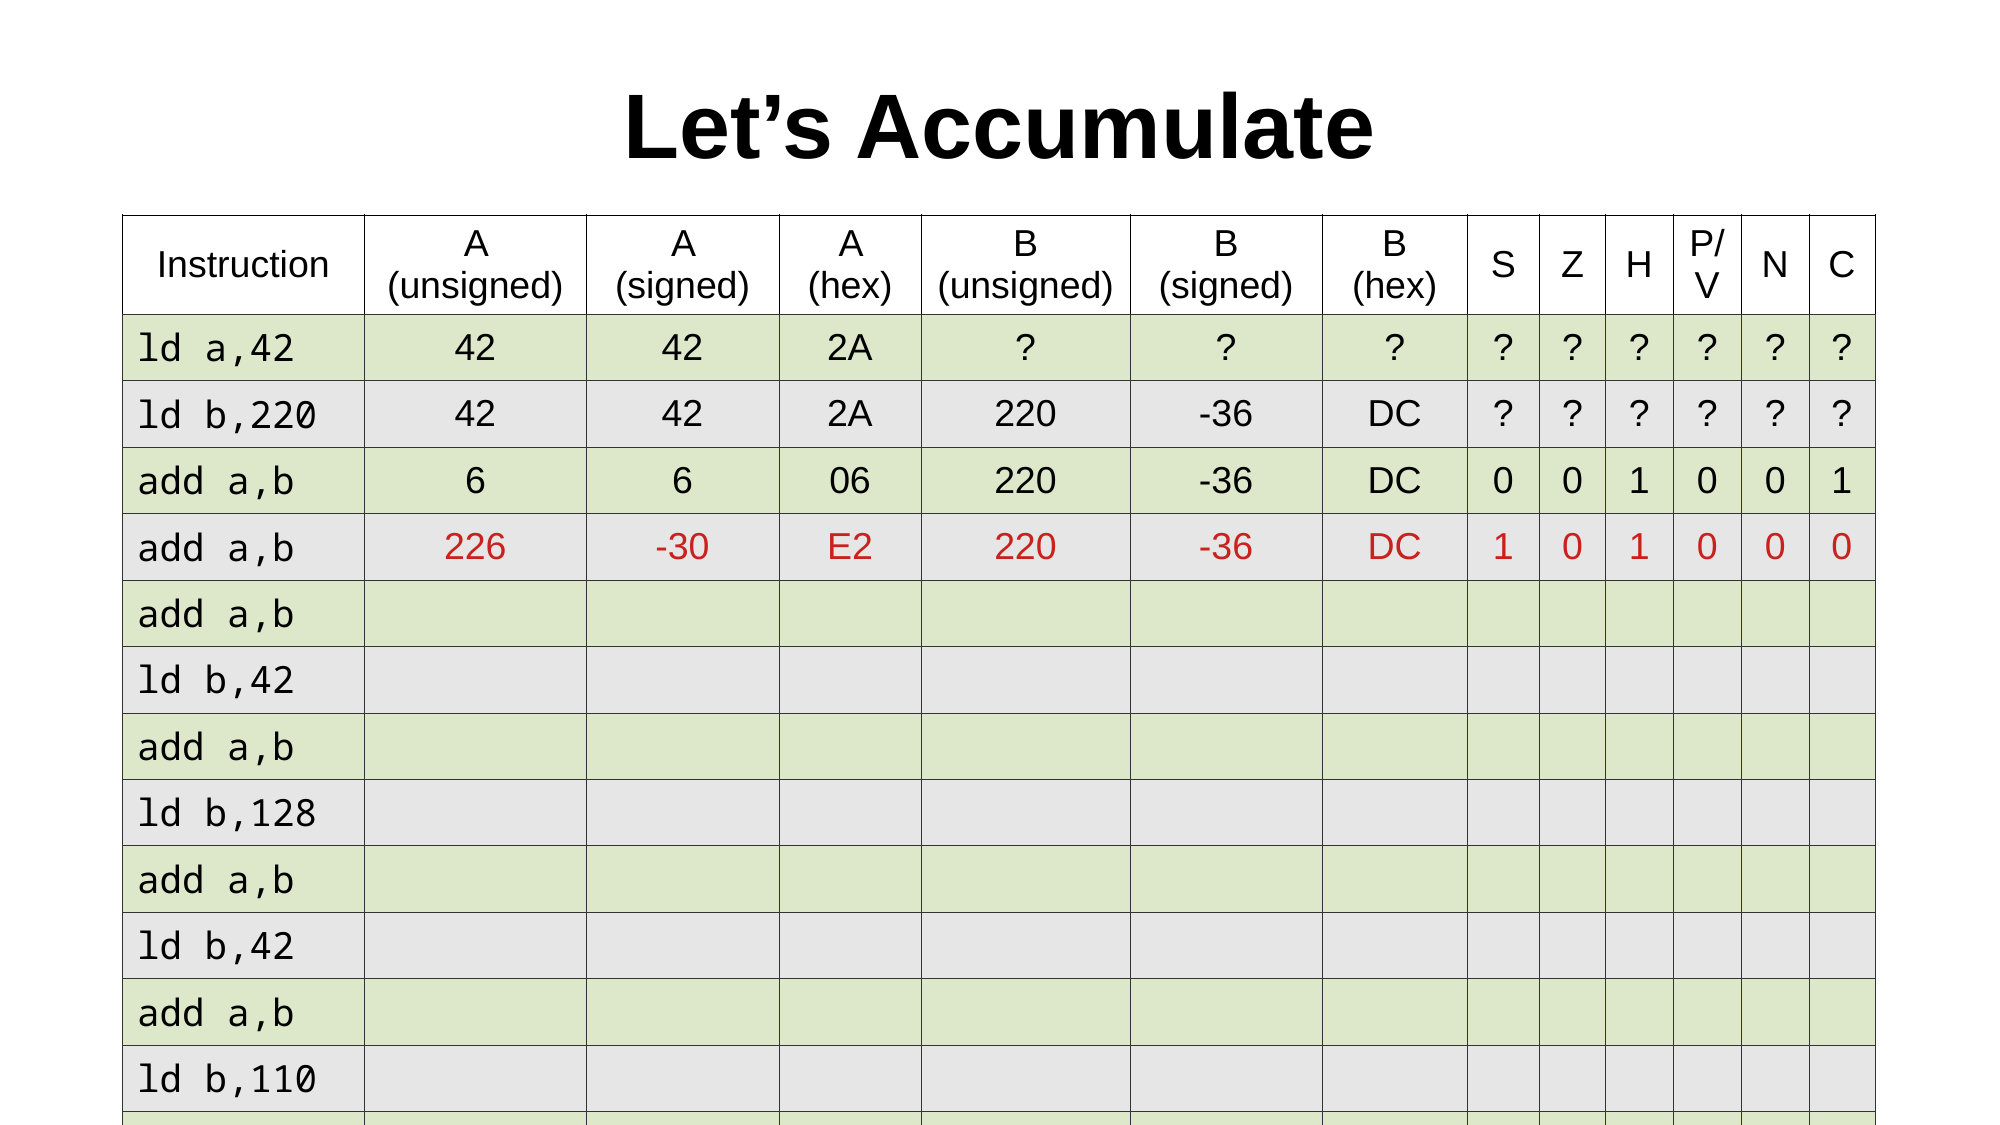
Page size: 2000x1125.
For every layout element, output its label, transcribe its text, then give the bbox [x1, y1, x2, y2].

table_cell [1323, 846, 1467, 912]
table_header P/V [1674, 216, 1741, 314]
table_cell [1810, 1112, 1875, 1125]
table_header A (signed) [587, 216, 779, 314]
table_cell [780, 846, 921, 912]
table_cell [1674, 1046, 1741, 1111]
table_cell [1323, 581, 1467, 646]
table_header Instruction [123, 216, 364, 314]
table_cell ? [1131, 315, 1322, 380]
table_cell 0 [1742, 448, 1809, 513]
table_cell [587, 780, 779, 845]
table_cell [1323, 1046, 1467, 1111]
table_cell add a,b [123, 514, 364, 580]
table_cell [1742, 979, 1809, 1045]
table_cell ? [1810, 381, 1875, 447]
table_cell [1674, 714, 1741, 779]
table_cell [587, 979, 779, 1045]
table_cell [922, 780, 1130, 845]
table_cell 1 [1606, 448, 1673, 513]
table_header B (signed) [1131, 216, 1322, 314]
table_header B (hex) [1323, 216, 1467, 314]
table_cell [1606, 1112, 1673, 1125]
table_cell [1468, 979, 1539, 1045]
table_cell ? [1742, 315, 1809, 380]
table_cell [1540, 979, 1605, 1045]
table_cell [1674, 913, 1741, 978]
table_cell [1606, 1046, 1673, 1111]
table_cell [780, 913, 921, 978]
table_cell 226 [365, 514, 586, 580]
table_cell [1468, 1046, 1539, 1111]
table_cell [1131, 979, 1322, 1045]
table_cell [1323, 913, 1467, 978]
table_cell [1606, 647, 1673, 713]
table_header Z [1540, 216, 1605, 314]
table_cell [1606, 714, 1673, 779]
table_cell [1468, 647, 1539, 713]
table_cell [1468, 714, 1539, 779]
table_cell [1540, 1046, 1605, 1111]
table_cell add a,b [123, 714, 364, 779]
table_cell [1606, 913, 1673, 978]
table_cell [1540, 714, 1605, 779]
table_cell [1540, 846, 1605, 912]
table_cell [1468, 1112, 1539, 1125]
table_cell 1 [1810, 448, 1875, 513]
table_cell 42 [365, 381, 586, 447]
table_cell 220 [922, 381, 1130, 447]
table_cell 06 [780, 448, 921, 513]
table_cell [1323, 780, 1467, 845]
table_header S [1468, 216, 1539, 314]
table_cell [1323, 647, 1467, 713]
table_cell [922, 1112, 1130, 1125]
table_cell [1606, 979, 1673, 1045]
table_header C [1810, 216, 1875, 314]
table_cell [587, 846, 779, 912]
table_cell DC [1323, 514, 1467, 580]
table_cell 220 [922, 514, 1130, 580]
table_cell 6 [365, 448, 586, 513]
table_cell [1810, 780, 1875, 845]
table_cell [1131, 846, 1322, 912]
table_cell ? [922, 315, 1130, 380]
table_cell [1540, 647, 1605, 713]
table_cell [1323, 979, 1467, 1045]
table_cell 6 [587, 448, 779, 513]
table_header H [1606, 216, 1673, 314]
table_cell [1810, 647, 1875, 713]
table_cell ? [1606, 315, 1673, 380]
table_cell ld b,220 [123, 381, 364, 447]
table_cell ? [1468, 381, 1539, 447]
table_cell [1742, 1046, 1809, 1111]
table_cell ? [1540, 315, 1605, 380]
table_cell ld b,42 [123, 913, 364, 978]
table_cell [1468, 913, 1539, 978]
table_cell [1131, 913, 1322, 978]
table_cell add a,b [123, 846, 364, 912]
table_cell -36 [1131, 514, 1322, 580]
table_cell [1674, 1112, 1741, 1125]
table_cell [1540, 1112, 1605, 1125]
table_cell 0 [1674, 514, 1741, 580]
table_cell [1742, 846, 1809, 912]
table_cell 1 [1606, 514, 1673, 580]
table_cell [1742, 1112, 1809, 1125]
table_cell ld b,128 [123, 780, 364, 845]
table_cell -36 [1131, 381, 1322, 447]
table_cell [780, 581, 921, 646]
table_cell [922, 846, 1130, 912]
table_cell 0 [1540, 448, 1605, 513]
table_cell [365, 913, 586, 978]
table_cell [365, 979, 586, 1045]
table_cell [922, 913, 1130, 978]
table_cell 2A [780, 315, 921, 380]
table_cell add a,b [123, 448, 364, 513]
table_cell 0 [1810, 514, 1875, 580]
table_cell [1540, 913, 1605, 978]
table_cell [1674, 846, 1741, 912]
table_cell [780, 647, 921, 713]
table_cell [922, 979, 1130, 1045]
table_cell [587, 1046, 779, 1111]
table_cell [780, 1112, 921, 1125]
table_cell [922, 581, 1130, 646]
table_cell [1468, 846, 1539, 912]
table_cell [780, 1046, 921, 1111]
table_cell [1606, 581, 1673, 646]
table_cell [365, 714, 586, 779]
table_cell [1674, 647, 1741, 713]
table_cell [587, 647, 779, 713]
table_cell 42 [587, 381, 779, 447]
table_cell [365, 581, 586, 646]
table_cell [365, 780, 586, 845]
table_cell [587, 581, 779, 646]
table_cell [587, 714, 779, 779]
table_cell [587, 913, 779, 978]
table_cell 220 [922, 448, 1130, 513]
table_header B (unsigned) [922, 216, 1130, 314]
table_cell [1810, 1046, 1875, 1111]
table_cell [1742, 780, 1809, 845]
table_cell 0 [1674, 448, 1741, 513]
table_cell [1131, 581, 1322, 646]
table_cell [1742, 714, 1809, 779]
table_cell [1131, 714, 1322, 779]
table_cell [1468, 780, 1539, 845]
table_cell ? [1323, 315, 1467, 380]
table_cell [587, 1112, 779, 1125]
table_cell [1606, 780, 1673, 845]
table_cell ? [1674, 381, 1741, 447]
table_cell DC [1323, 381, 1467, 447]
table_cell -30 [587, 514, 779, 580]
table_cell [1810, 979, 1875, 1045]
table_cell ? [1606, 381, 1673, 447]
table_cell [1810, 581, 1875, 646]
table_cell [365, 846, 586, 912]
table_cell [1131, 647, 1322, 713]
table_cell [1540, 581, 1605, 646]
table_cell [365, 1046, 586, 1111]
table_cell [1810, 846, 1875, 912]
table_cell [922, 647, 1130, 713]
table_cell [365, 647, 586, 713]
table_cell ? [1468, 315, 1539, 380]
table_cell [780, 979, 921, 1045]
table_cell add a,b [123, 979, 364, 1045]
table_cell add a,b [123, 1112, 364, 1125]
table_cell [1742, 647, 1809, 713]
table_cell 42 [587, 315, 779, 380]
table_cell [922, 714, 1130, 779]
table_cell ld b,110 [123, 1046, 364, 1111]
table_cell [1323, 714, 1467, 779]
table_cell 0 [1468, 448, 1539, 513]
table_cell [1742, 913, 1809, 978]
table_header N [1742, 216, 1809, 314]
table_cell [1540, 780, 1605, 845]
table_cell [1323, 1112, 1467, 1125]
table_cell ? [1540, 381, 1605, 447]
table_cell ld b,42 [123, 647, 364, 713]
table_cell [780, 780, 921, 845]
table_cell add a,b [123, 581, 364, 646]
table_cell DC [1323, 448, 1467, 513]
table_cell 1 [1468, 514, 1539, 580]
table_cell 0 [1742, 514, 1809, 580]
table_cell [1468, 581, 1539, 646]
table_cell [1742, 581, 1809, 646]
table_cell 2A [780, 381, 921, 447]
table_header A (hex) [780, 216, 921, 314]
table_cell [1131, 1046, 1322, 1111]
table_cell -36 [1131, 448, 1322, 513]
table_cell ? [1742, 381, 1809, 447]
table_cell [1131, 1112, 1322, 1125]
table_cell [1674, 780, 1741, 845]
table_cell [1810, 913, 1875, 978]
table_cell E2 [780, 514, 921, 580]
table_cell [1674, 581, 1741, 646]
table_cell [1131, 780, 1322, 845]
table_cell [1810, 714, 1875, 779]
table_cell [365, 1112, 586, 1125]
table_cell [922, 1046, 1130, 1111]
table_cell [1674, 979, 1741, 1045]
table_cell 42 [365, 315, 586, 380]
table_cell [1606, 846, 1673, 912]
table_cell ld a,42 [123, 315, 364, 380]
title Let’s Accumulate [137, 18, 1862, 215]
table_cell ? [1810, 315, 1875, 380]
table_cell ? [1674, 315, 1741, 380]
table_cell 0 [1540, 514, 1605, 580]
table_cell [780, 714, 921, 779]
table_header A (unsigned) [365, 216, 586, 314]
